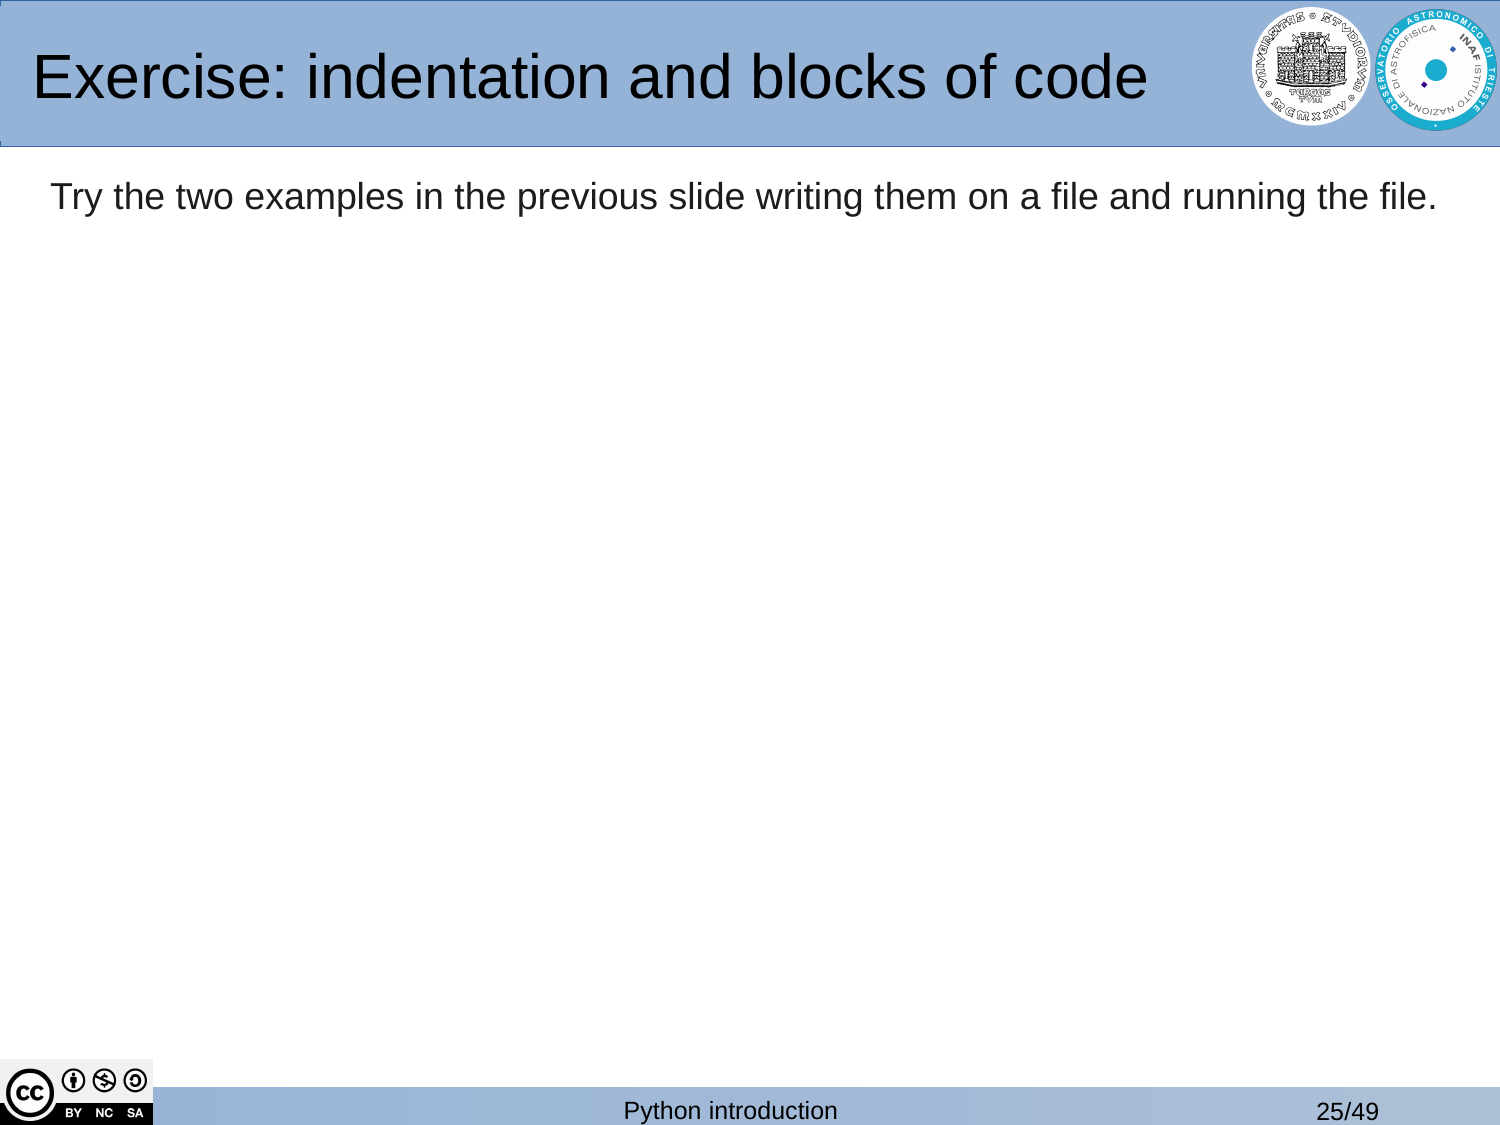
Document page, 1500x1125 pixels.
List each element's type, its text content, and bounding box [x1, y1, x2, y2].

list Try the two examples in the previous slide writing them on a file and running the file. [35, 164, 1455, 1006]
picture [0, 1059, 153, 1125]
picture [1252, 0, 1500, 156]
text_box Exercise: indentation and blocks of code [0, 5, 1243, 141]
